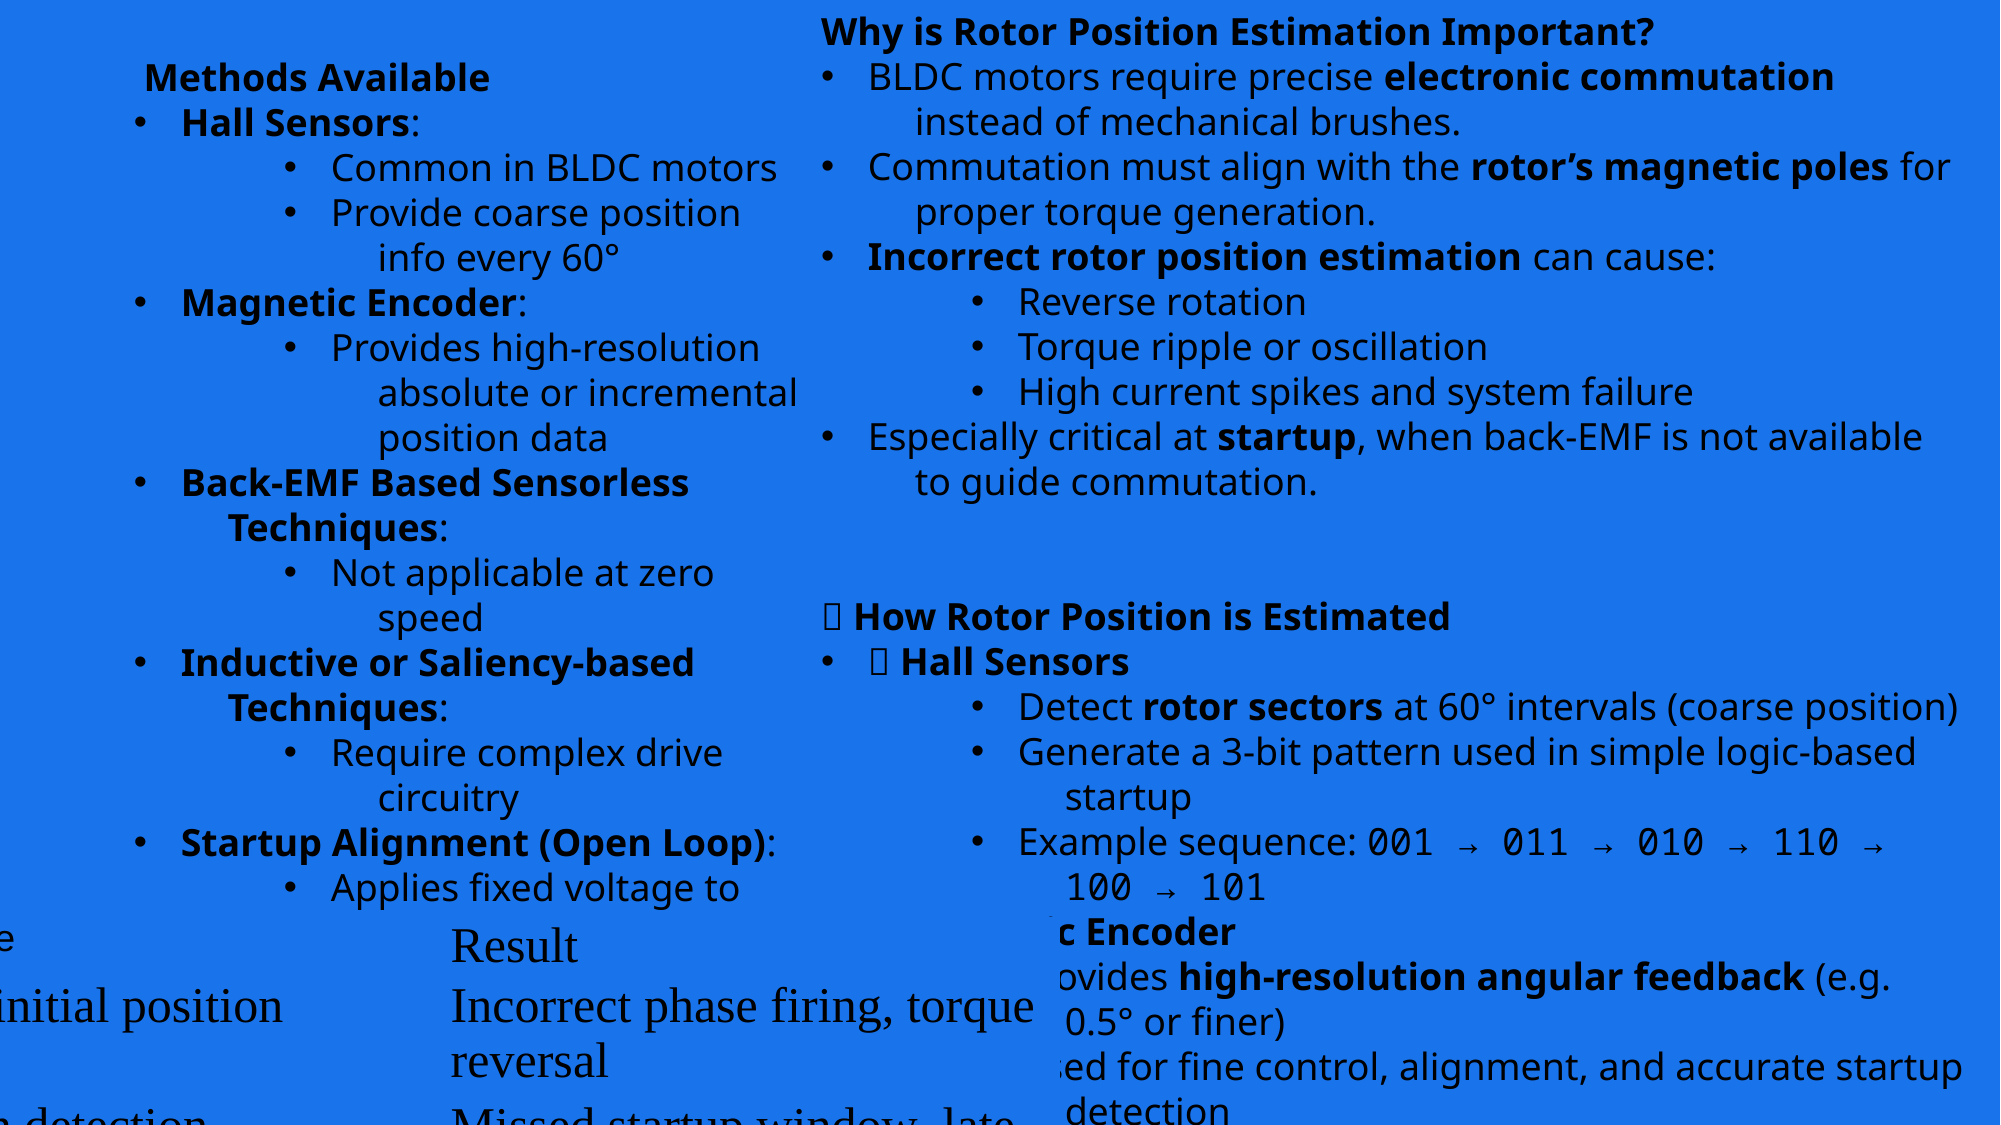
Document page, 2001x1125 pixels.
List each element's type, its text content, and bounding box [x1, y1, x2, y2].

text_box Methods Available Hall Sensors: Common in BLDC motors Provide coarse position info every 60° Magnetic Encoder: Provides high-resolution absolute or incremental position data Back-EMF Based Sensorless Techniques: Not applicable at zero speed Inductive or Saliency-based Techniques: Require complex drive circuitry Startup Alignment (Open Loop): Applies fixed voltage to align rotor Not reliable under load [118, 46, 805, 917]
table_header Result [460, 931, 473, 945]
table_cell Incorrect phase firing, torque reversal [451, 978, 1060, 1098]
table_header Error Type [0, 917, 451, 978]
table_cell Missed startup window, late motor response [451, 1098, 1060, 1125]
table_cell Delay in detection [0, 1098, 451, 1125]
table_cell Wrong initial position [0, 978, 451, 1098]
text_box Why is Rotor Position Estimation Important? BLDC motors require precise electronic commutation instead of mechanical brushes. Commutation must align with the rotor’s magnetic poles for proper torque generation. Incorrect rotor position estimation can cause: Reverse rotation Torque ripple or oscillation High current spikes and system failure Especially critical at startup, when back-EMF is not available to guide commutation. 🧪 How Rotor Position is Estimated 🔸 Hall Sensors Detect rotor sectors at 60° intervals (coarse position) Generate a 3-bit pattern used in simple logic-based startup Example sequence: 001 → 011 → 010 → 110 → 100 → 101 🔸 Magnetic Encoder Provides high-resolution angular feedback (e.g. 0.5° or finer) Used for fine control, alignment, and accurate startup detection 🔸 Timing Analysis + Direction Detection Measure clock cycles between Hall transitions Helps infer rotor speed and direction before startup Can be used for position interpolation [805, 0, 1981, 1125]
table_header Result [451, 917, 1060, 978]
